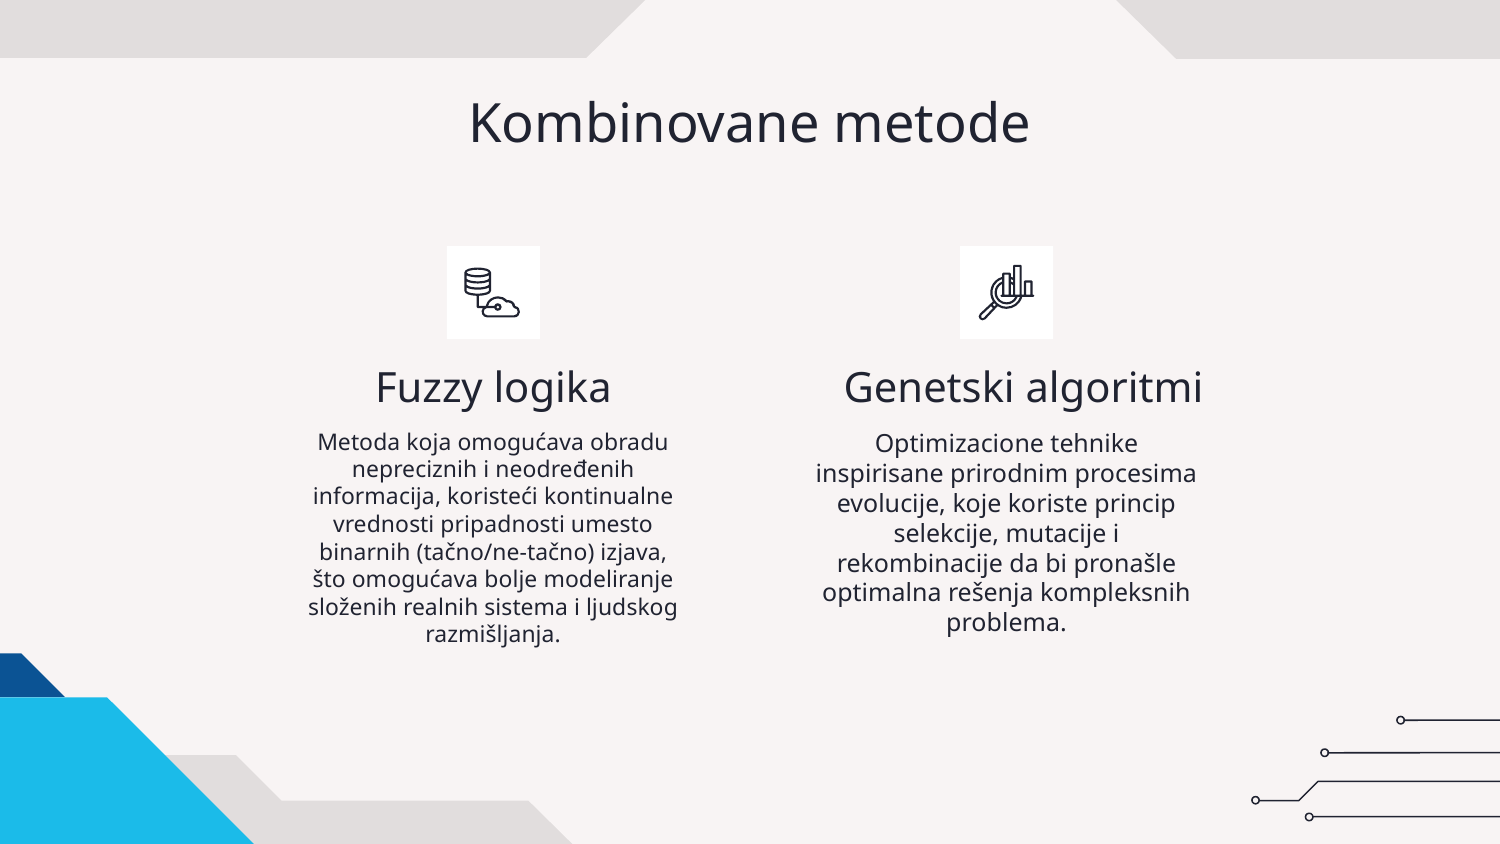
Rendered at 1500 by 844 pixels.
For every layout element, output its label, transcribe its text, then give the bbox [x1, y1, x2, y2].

text_box [960, 246, 1054, 340]
text_box [446, 246, 540, 340]
subtitle Metoda koja omogućava obradu nepreciznih i neodređenih informacija, koristeći kontinualne vrednosti pripadnosti umesto binarnih (tačno/ne-tačno) izjava, što omogućava bolje modeliranje složenih realnih sistema i ljudskog razmišljanja. [285, 426, 702, 678]
subtitle Fuzzy logika [285, 334, 702, 426]
title Kombinovane metode [118, 72, 1382, 167]
subtitle Optimizacione tehnike inspirisane prirodnim procesima evolucije, koje koriste princip selekcije, mutacije i rekombinacije da bi pronašle optimalna rešenja kompleksnih problema. [798, 426, 1215, 678]
subtitle Genetski algoritmi [798, 334, 1249, 426]
